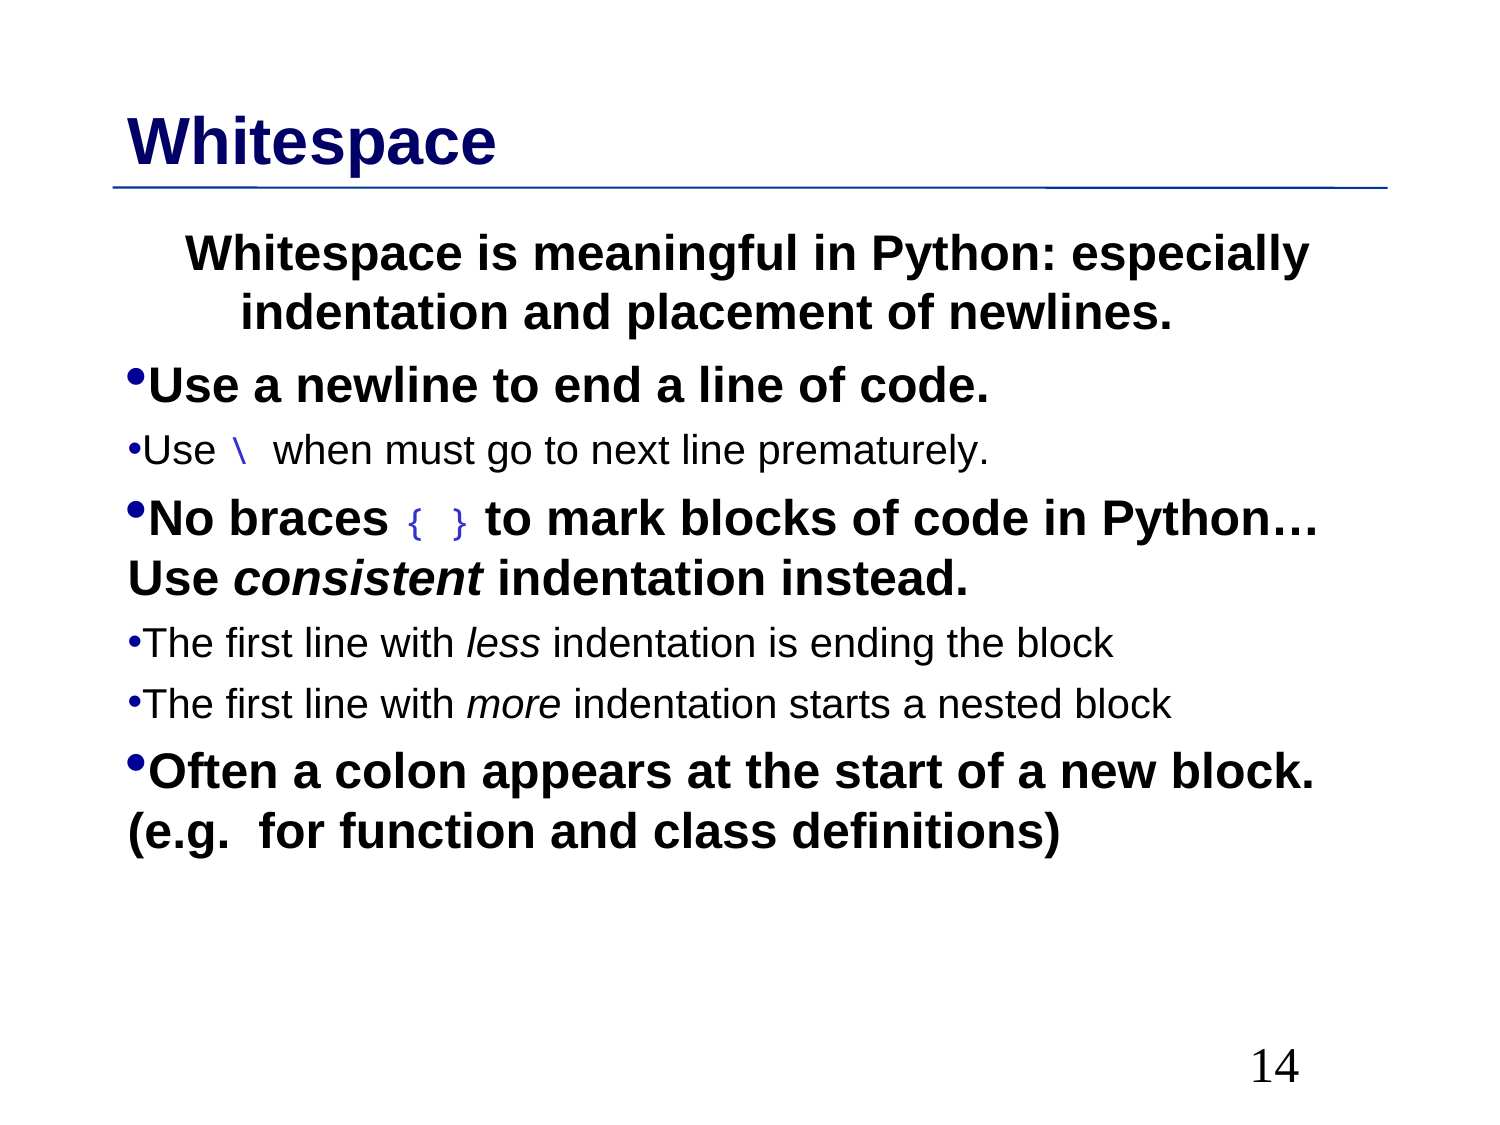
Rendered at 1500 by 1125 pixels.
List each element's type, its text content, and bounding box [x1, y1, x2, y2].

text_box [1074, 994, 1387, 1125]
title Whitespace [112, 89, 1388, 185]
list Whitespace is meaningful in Python: especially indentation and placement of newlines. Use a newline to end a line of code. Use \ when must go to next line prematurely. No braces { } to mark blocks of code in Python… Use consistent indentation instead. The first line with less indentation is ending the block The first line with more indentation starts a nested block Often a colon appears at the start of a new block. (e.g. for function and class definitions) [112, 212, 1388, 963]
